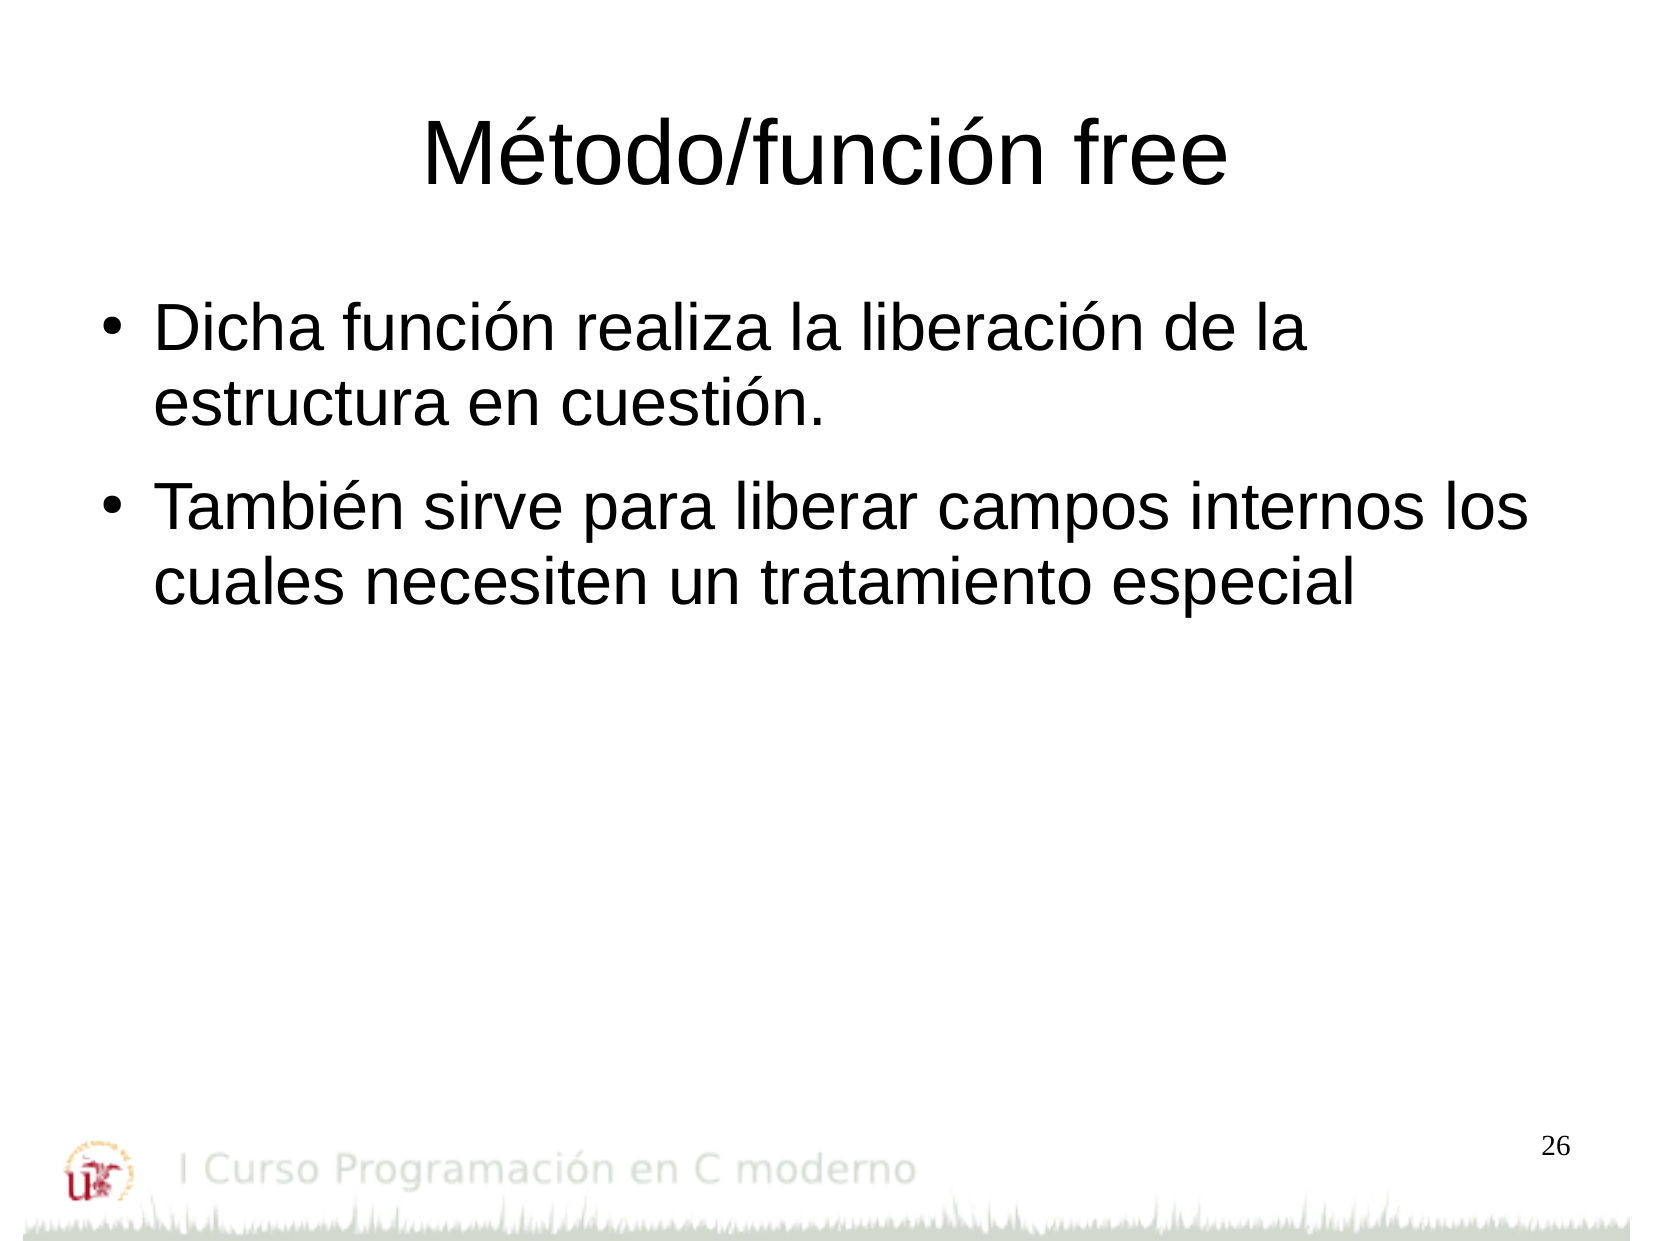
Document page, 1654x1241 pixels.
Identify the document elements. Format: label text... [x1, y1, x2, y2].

picture [23, 1136, 1630, 1241]
title Método/función free [82, 49, 1571, 257]
list Dicha función realiza la liberación de la estructura en cuestión. También sirve para liberar campos internos los cuales necesiten un tratamiento especial [82, 290, 1538, 1010]
